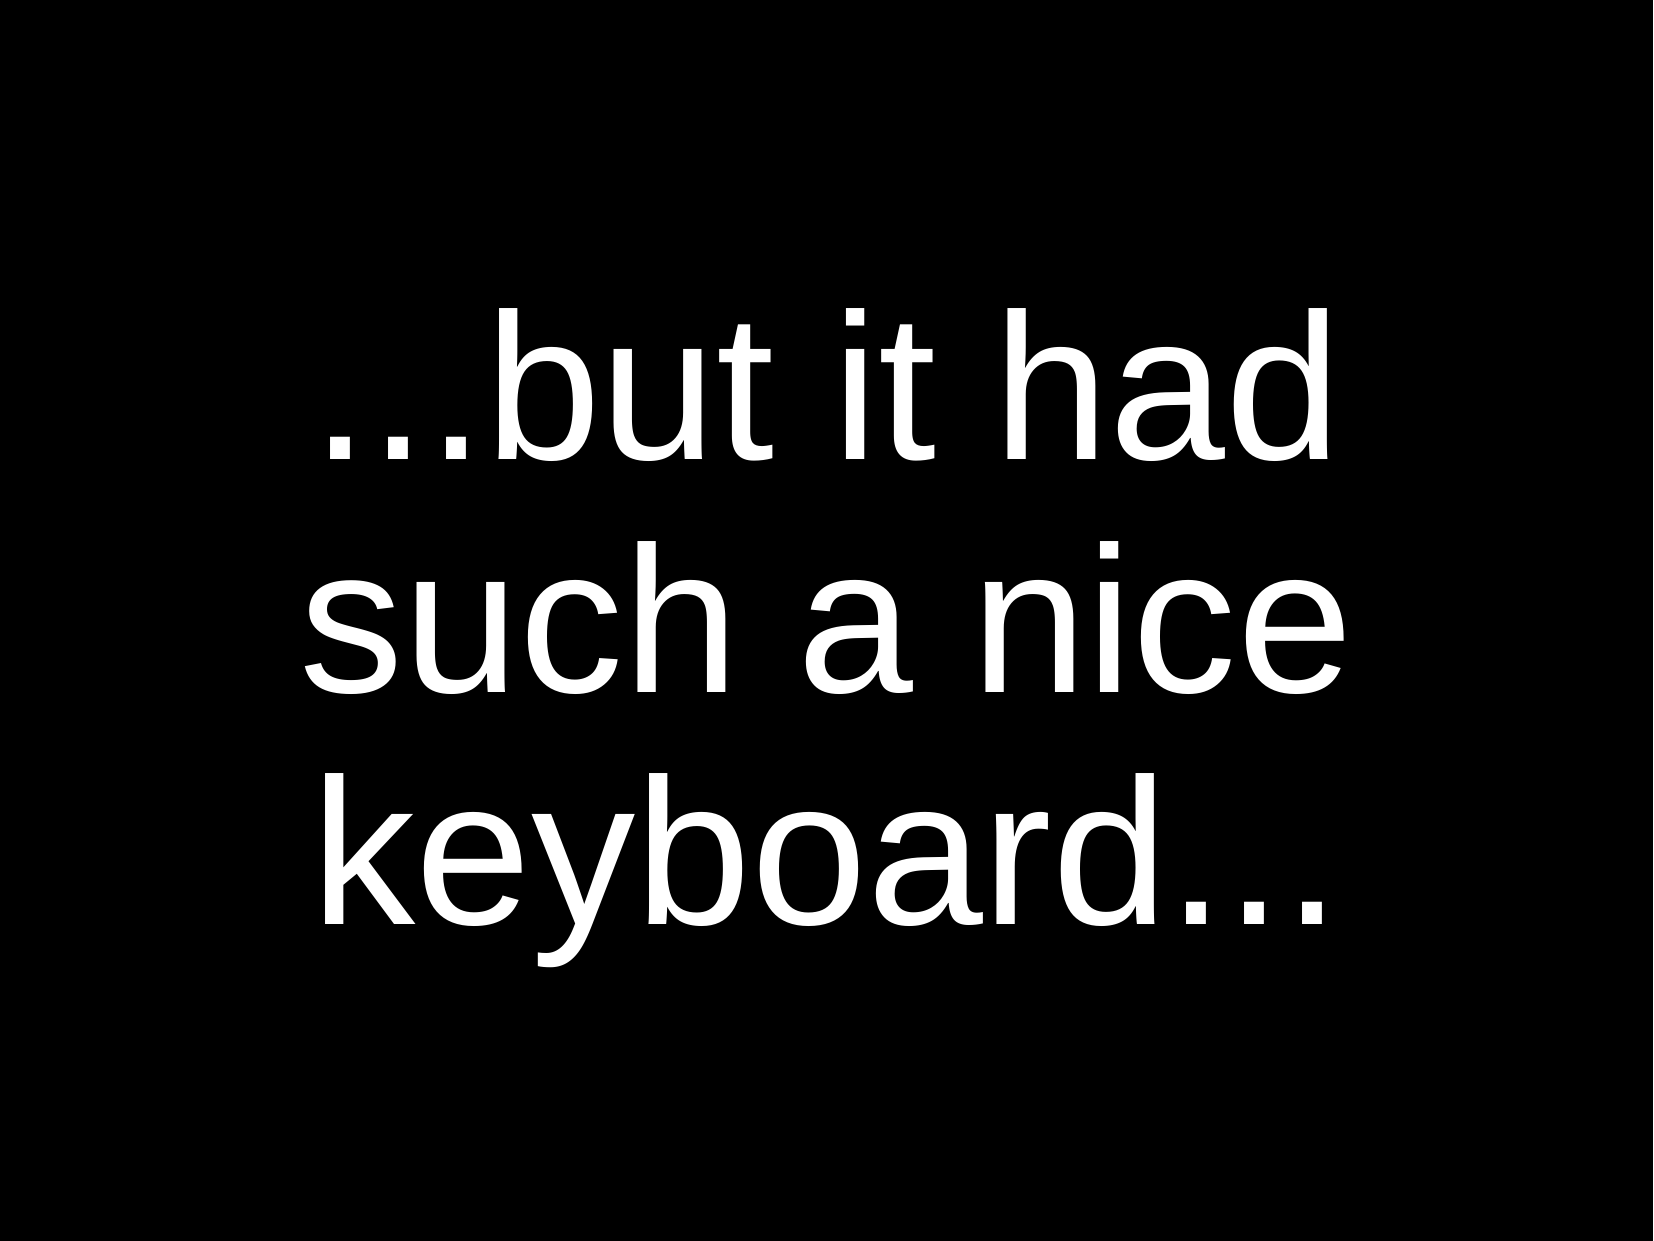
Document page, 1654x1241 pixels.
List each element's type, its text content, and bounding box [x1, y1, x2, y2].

title ...but it had such a nice keyboard... [82, 101, 1571, 1140]
